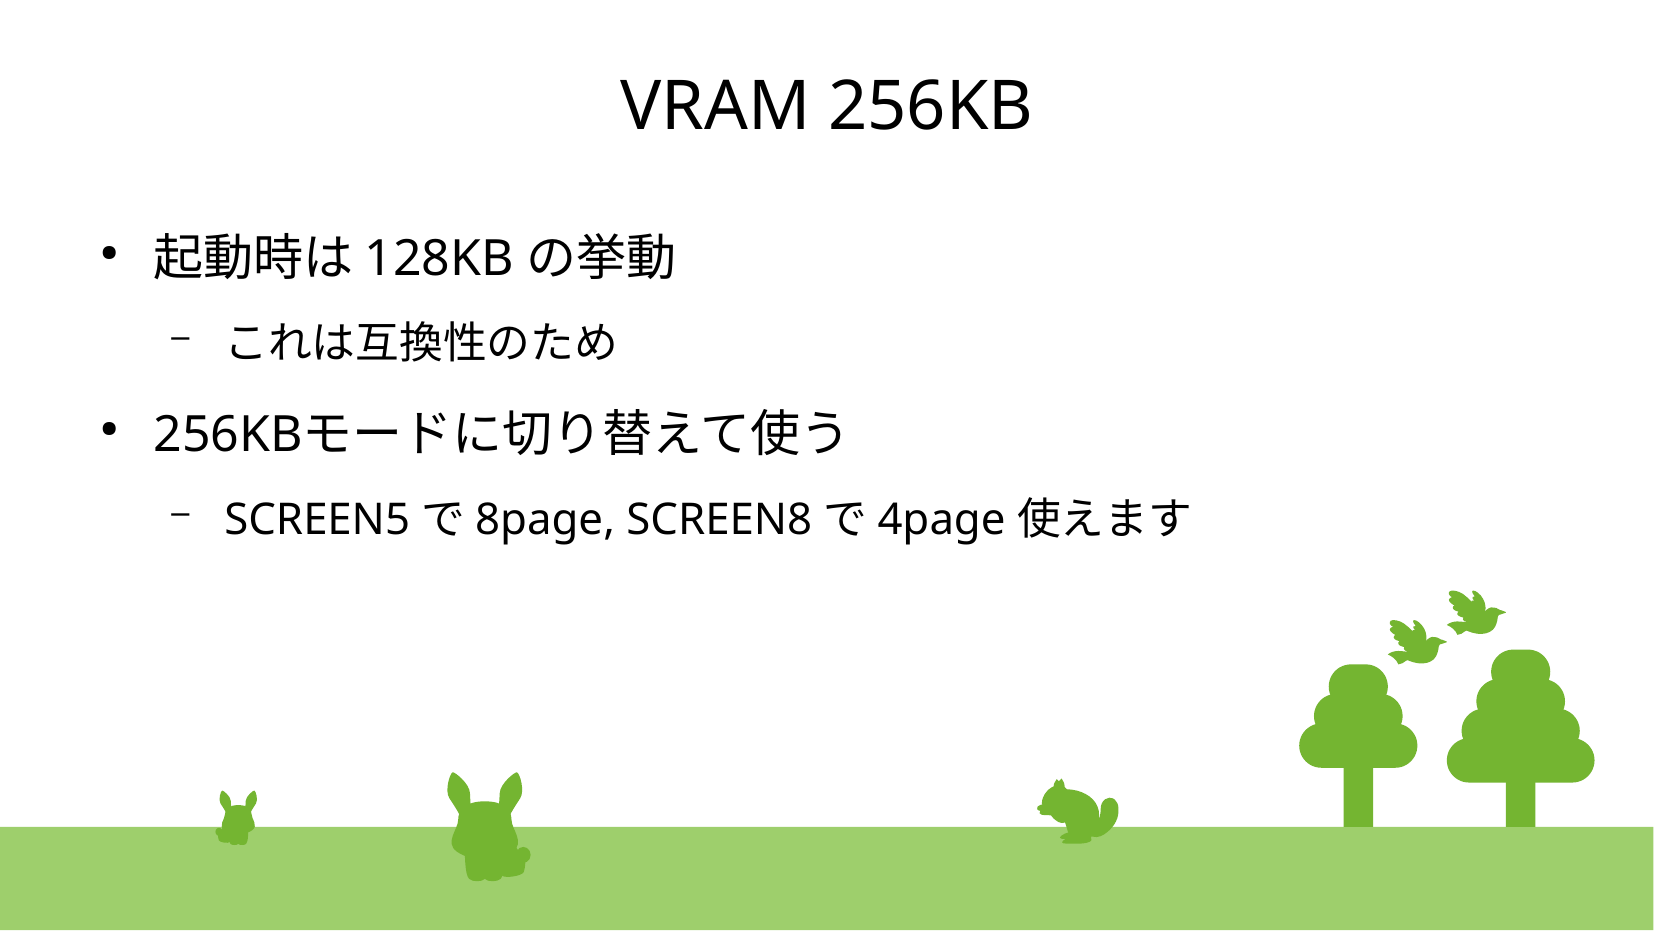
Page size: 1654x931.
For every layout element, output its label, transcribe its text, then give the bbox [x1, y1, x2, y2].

title VRAM 256KB [88, 29, 1565, 178]
list 起動時は 128KB の挙動 これは互換性のため 256KBモードに切り替えて使う SCREEN5 で 8page, SCREEN8 で 4page 使えます [82, 217, 1571, 758]
